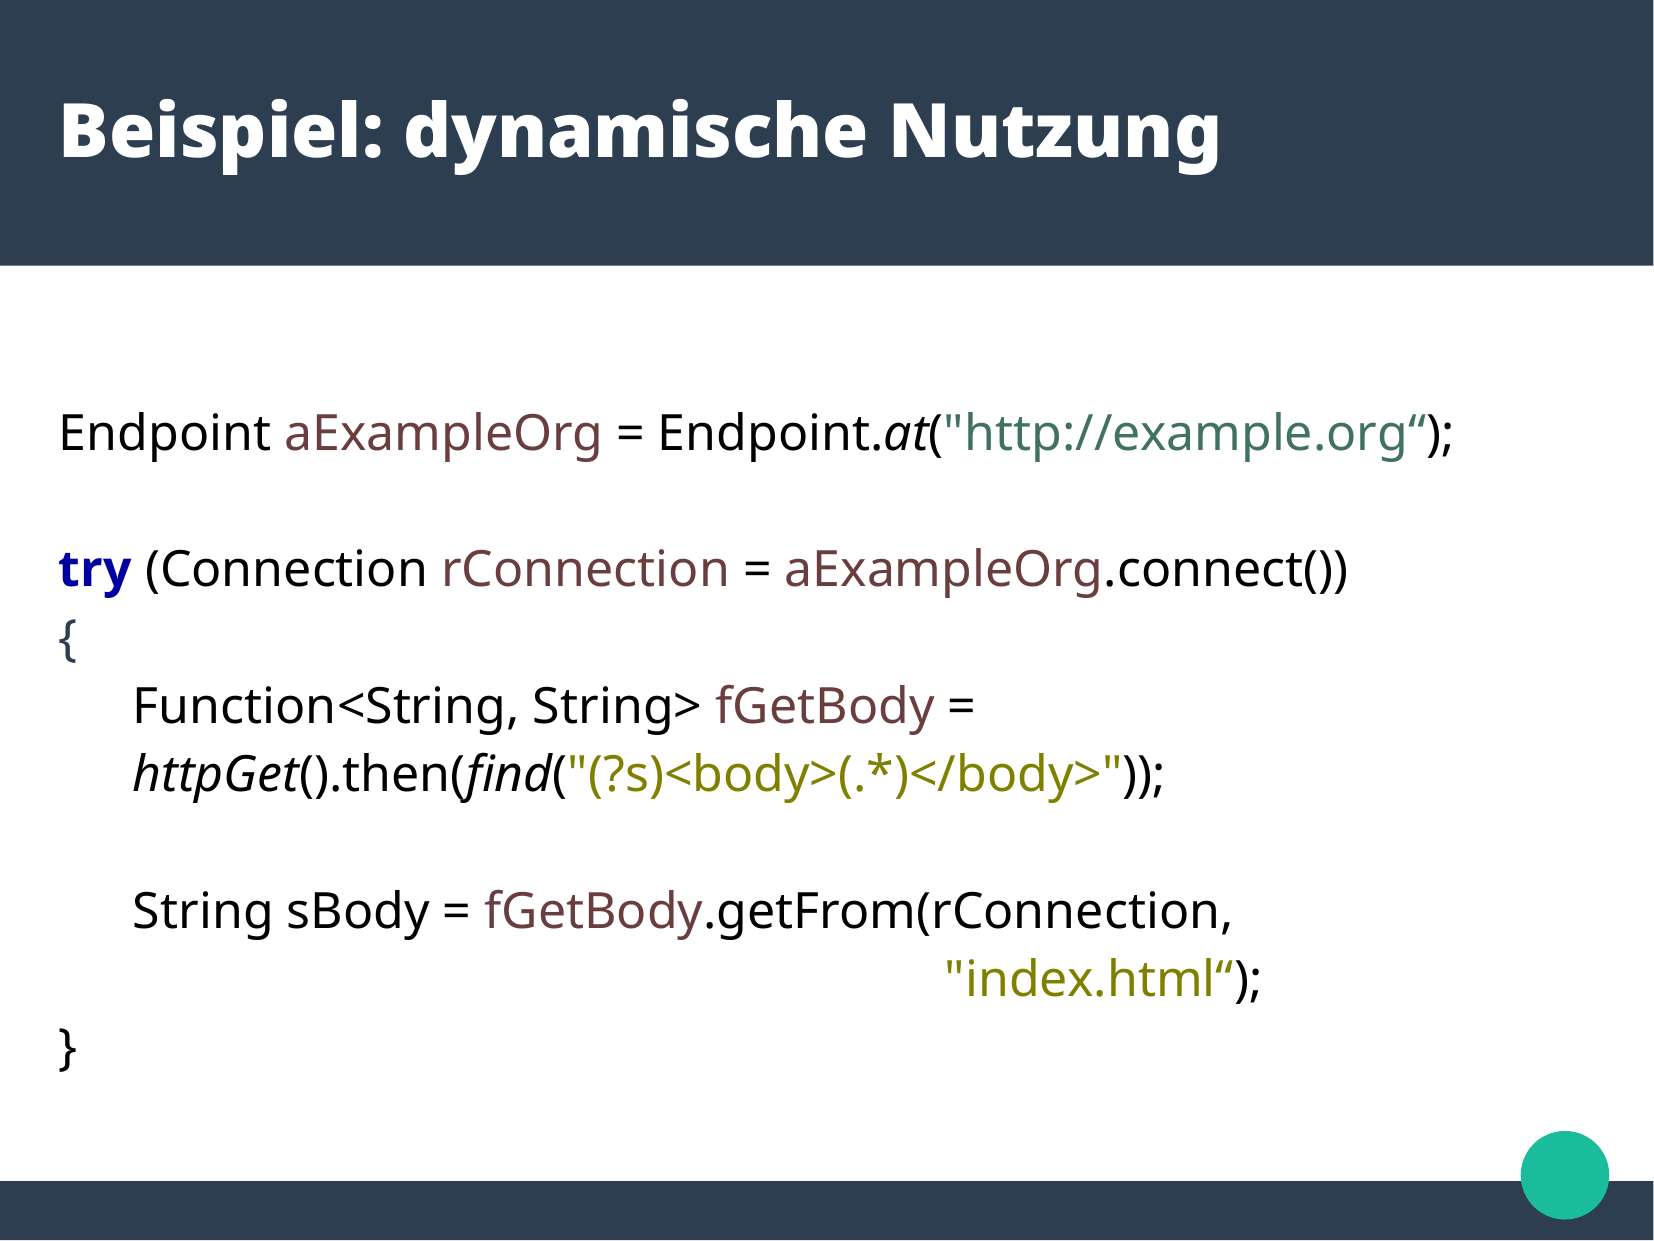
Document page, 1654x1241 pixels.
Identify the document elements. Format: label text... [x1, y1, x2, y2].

title Beispiel: dynamische Nutzung [59, 49, 1595, 207]
subtitle Endpoint aExampleOrg = Endpoint.at("http://example.org“); try (Connection rConnection = aExampleOrg.connect()) { Function<String, String> fGetBody = httpGet().then(find("(?s)<body>(.*)</body>")); String sBody = fGetBody.getFrom(rConnection, "index.html“); } [59, 324, 1595, 1152]
